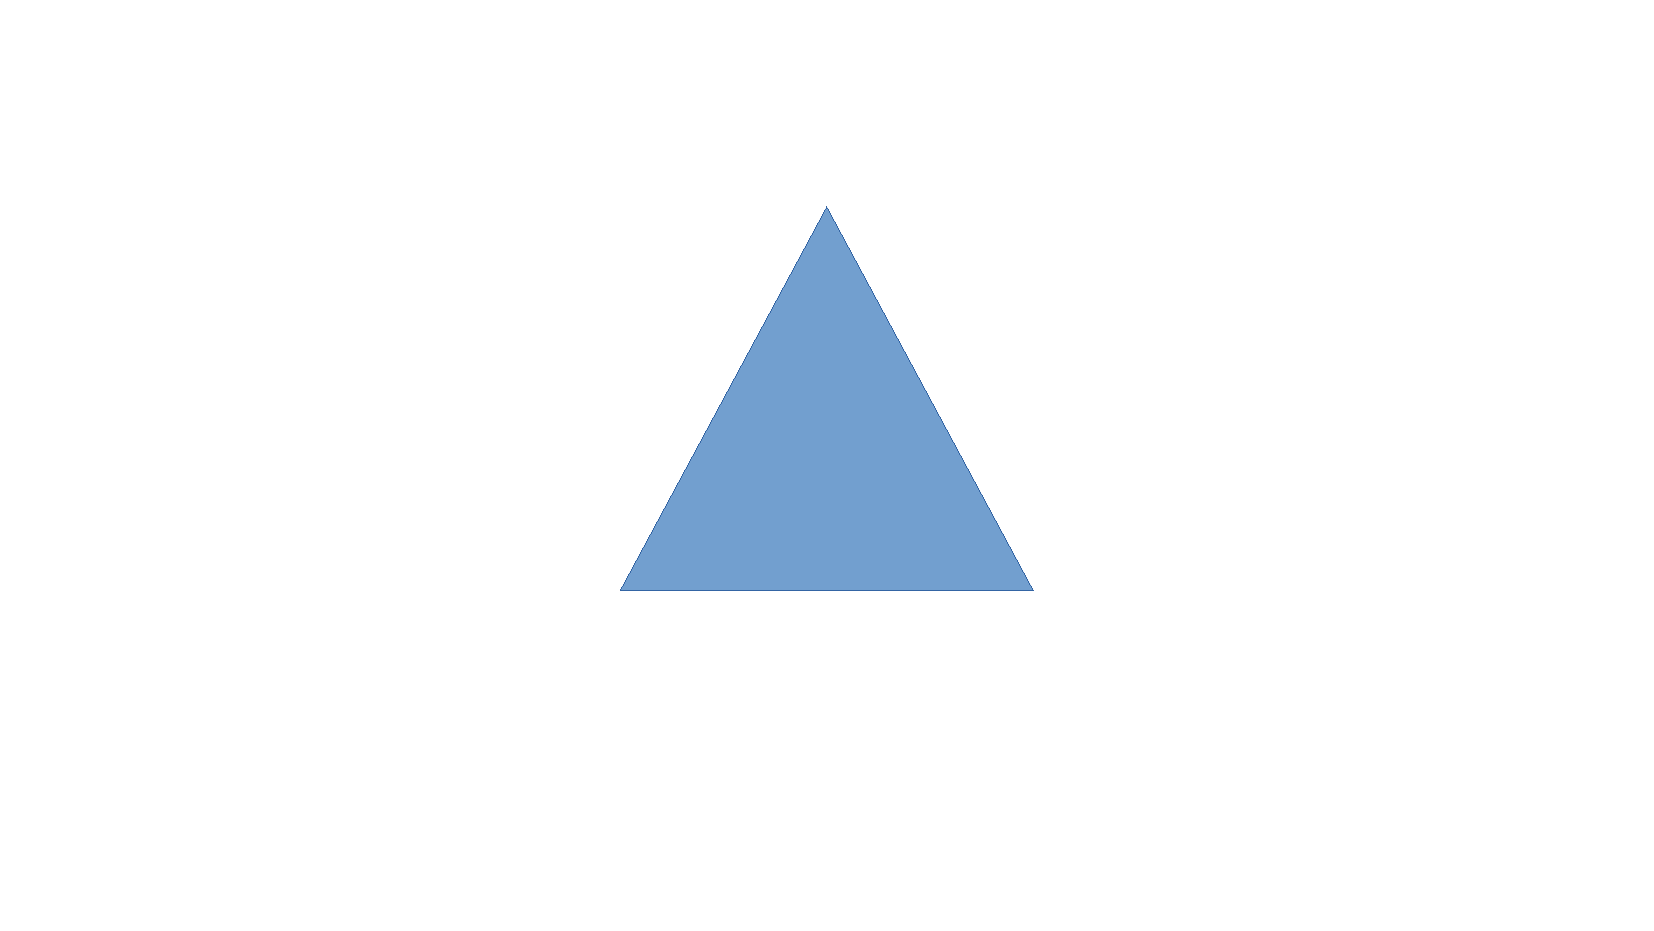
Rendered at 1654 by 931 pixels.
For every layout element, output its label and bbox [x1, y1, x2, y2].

text_box [620, 206, 1034, 591]
